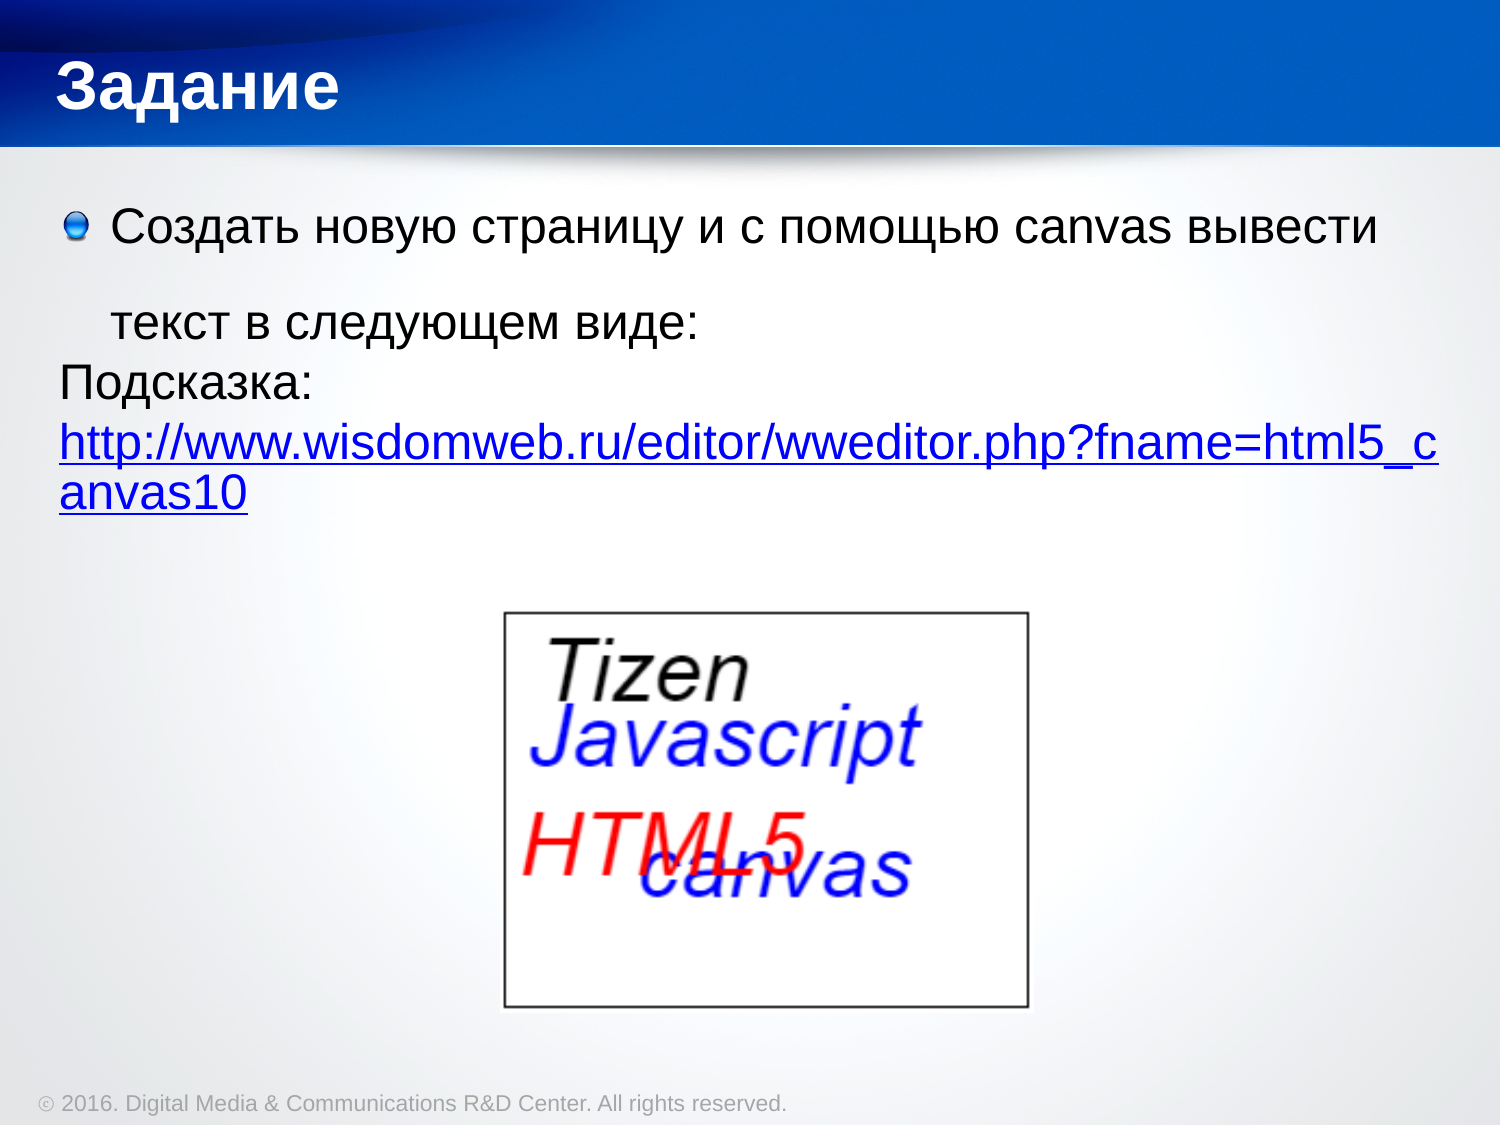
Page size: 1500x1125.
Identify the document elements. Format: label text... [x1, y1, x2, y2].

title Задание [37, 38, 1471, 126]
list Создать новую страницу и с помощью canvas вывести текст в следующем виде: Подсказка: http://www.wisdomweb.ru/editor/wweditor.php?fname=html5_canvas10 [41, 149, 1471, 1065]
picture [0, 0, 1500, 1125]
